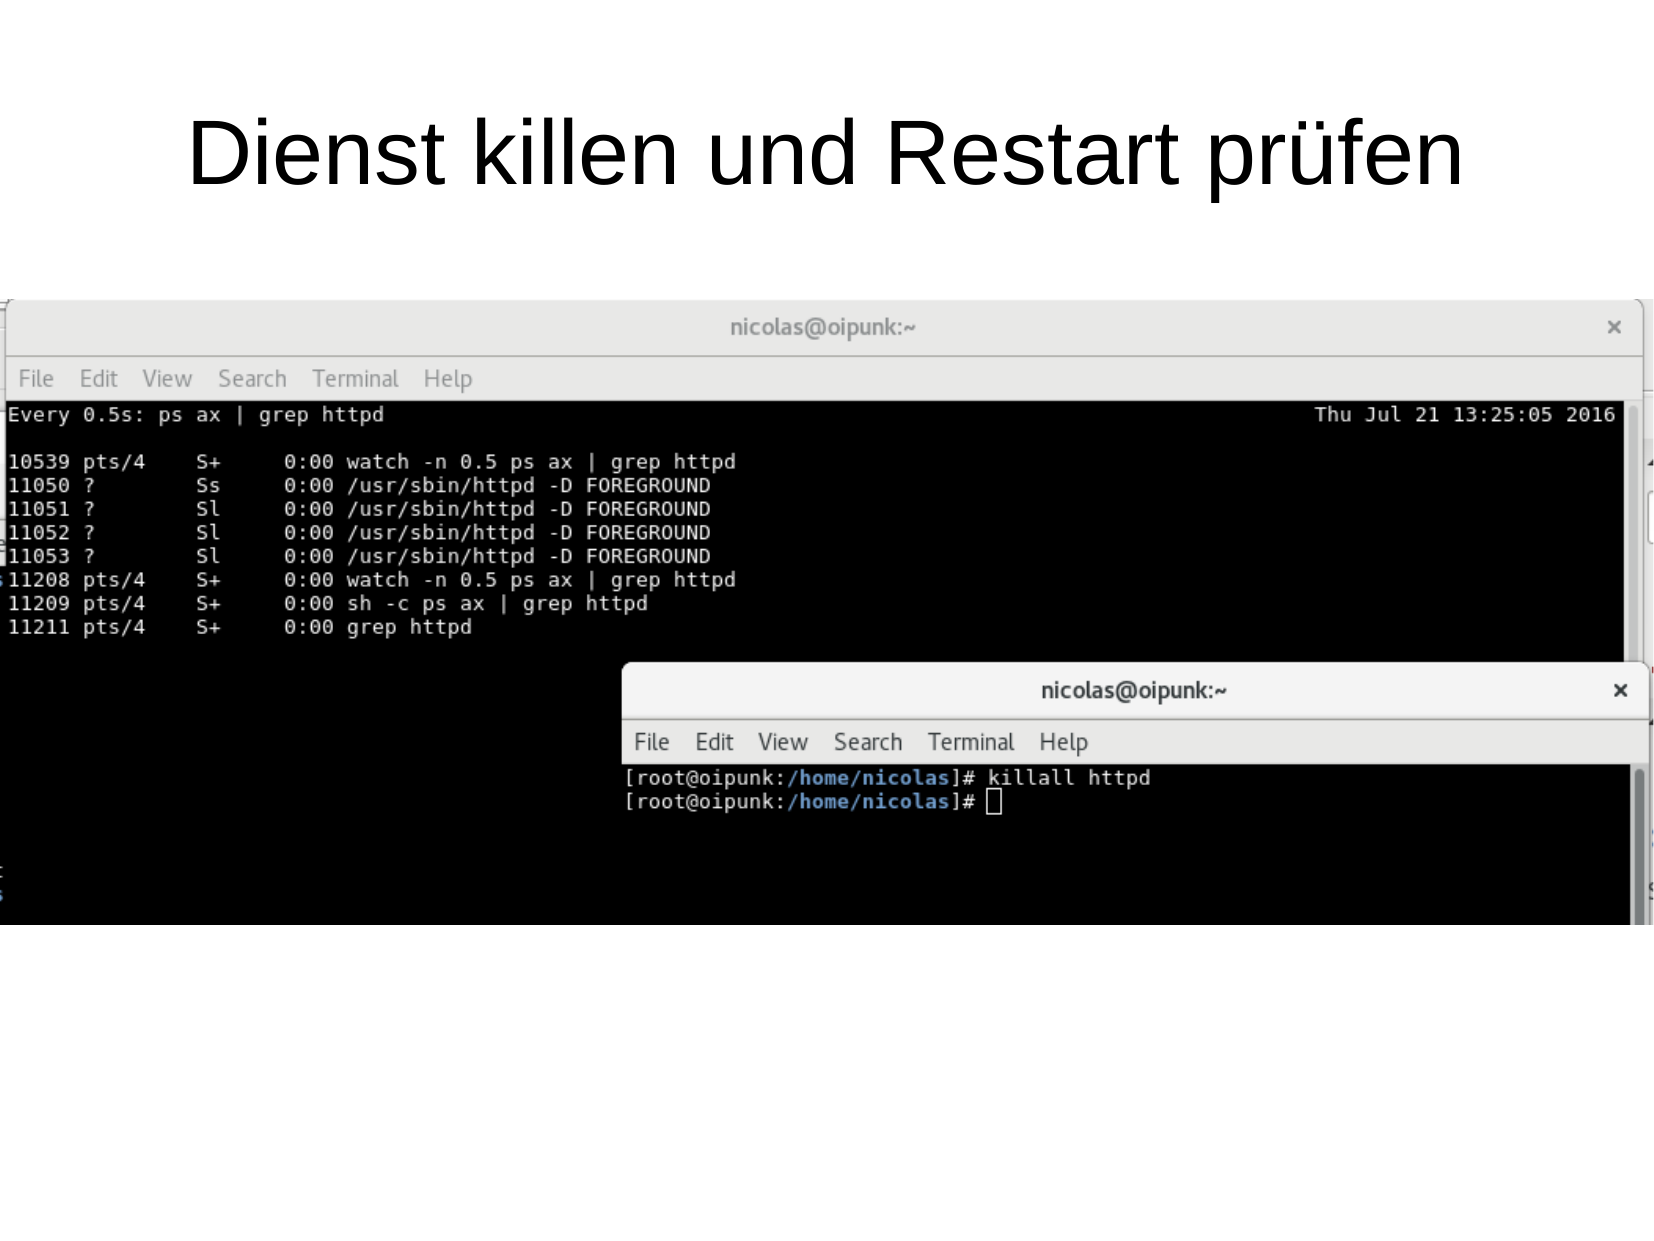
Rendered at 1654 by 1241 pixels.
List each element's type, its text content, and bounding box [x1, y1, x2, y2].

title Dienst killen und Restart prüfen [82, 49, 1571, 257]
picture [0, 299, 1654, 925]
